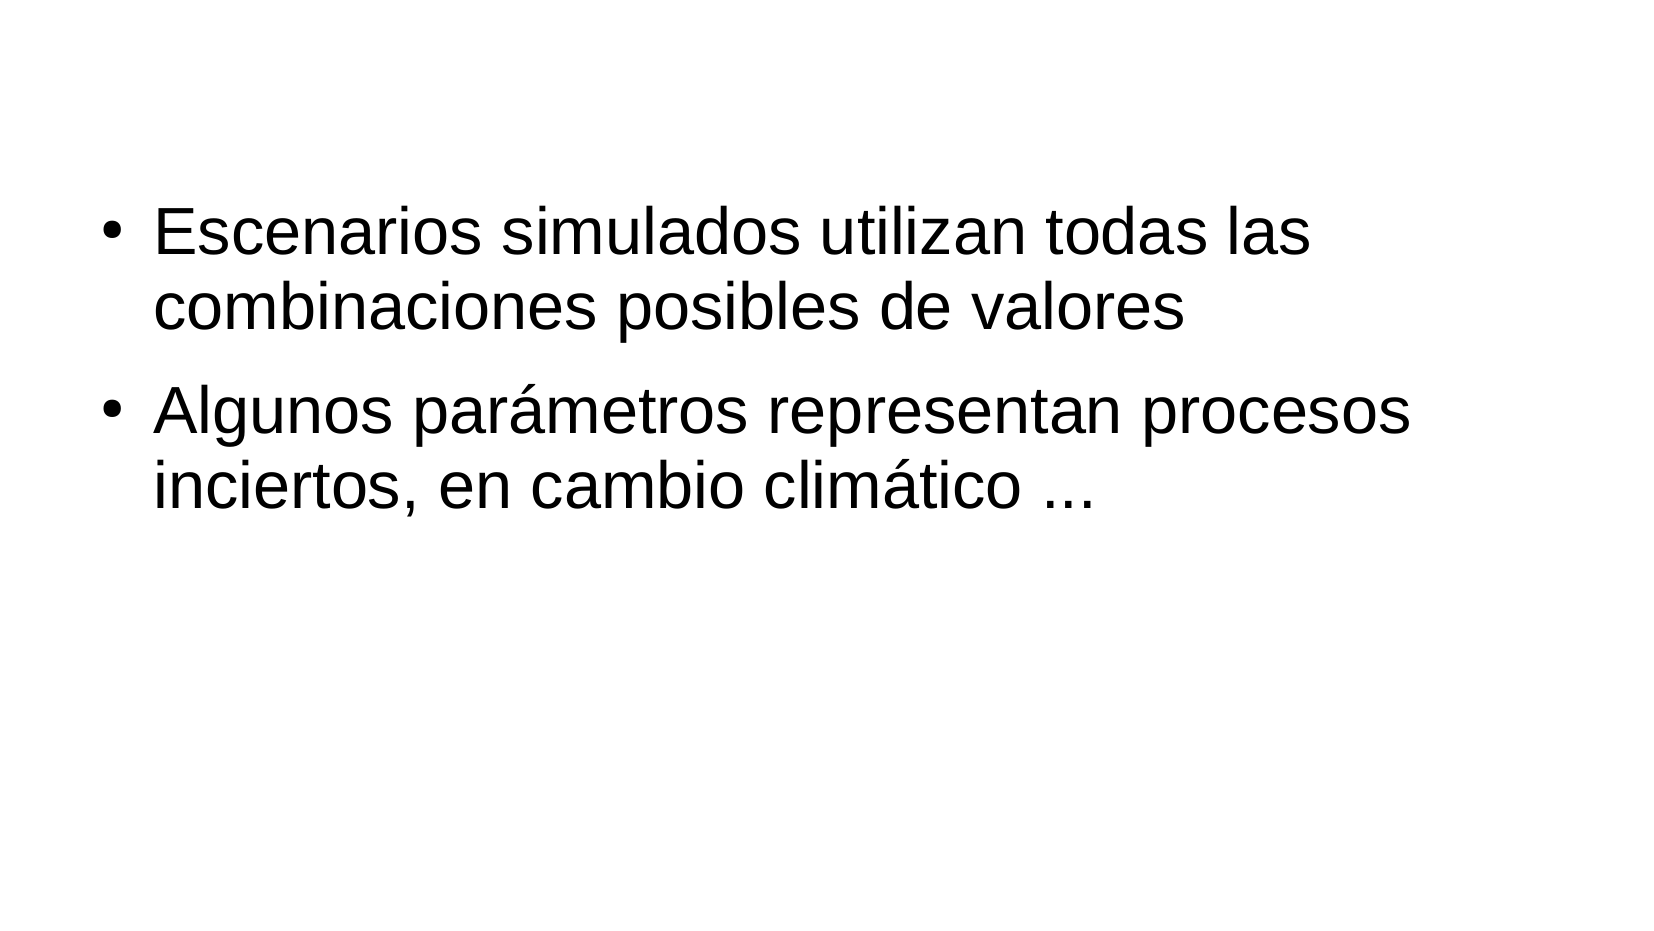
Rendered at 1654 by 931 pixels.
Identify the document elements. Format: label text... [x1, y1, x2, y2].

list Escenarios simulados utilizan todas las combinaciones posibles de valores Algunos parámetros representan procesos inciertos, en cambio climático ... [82, 193, 1571, 734]
